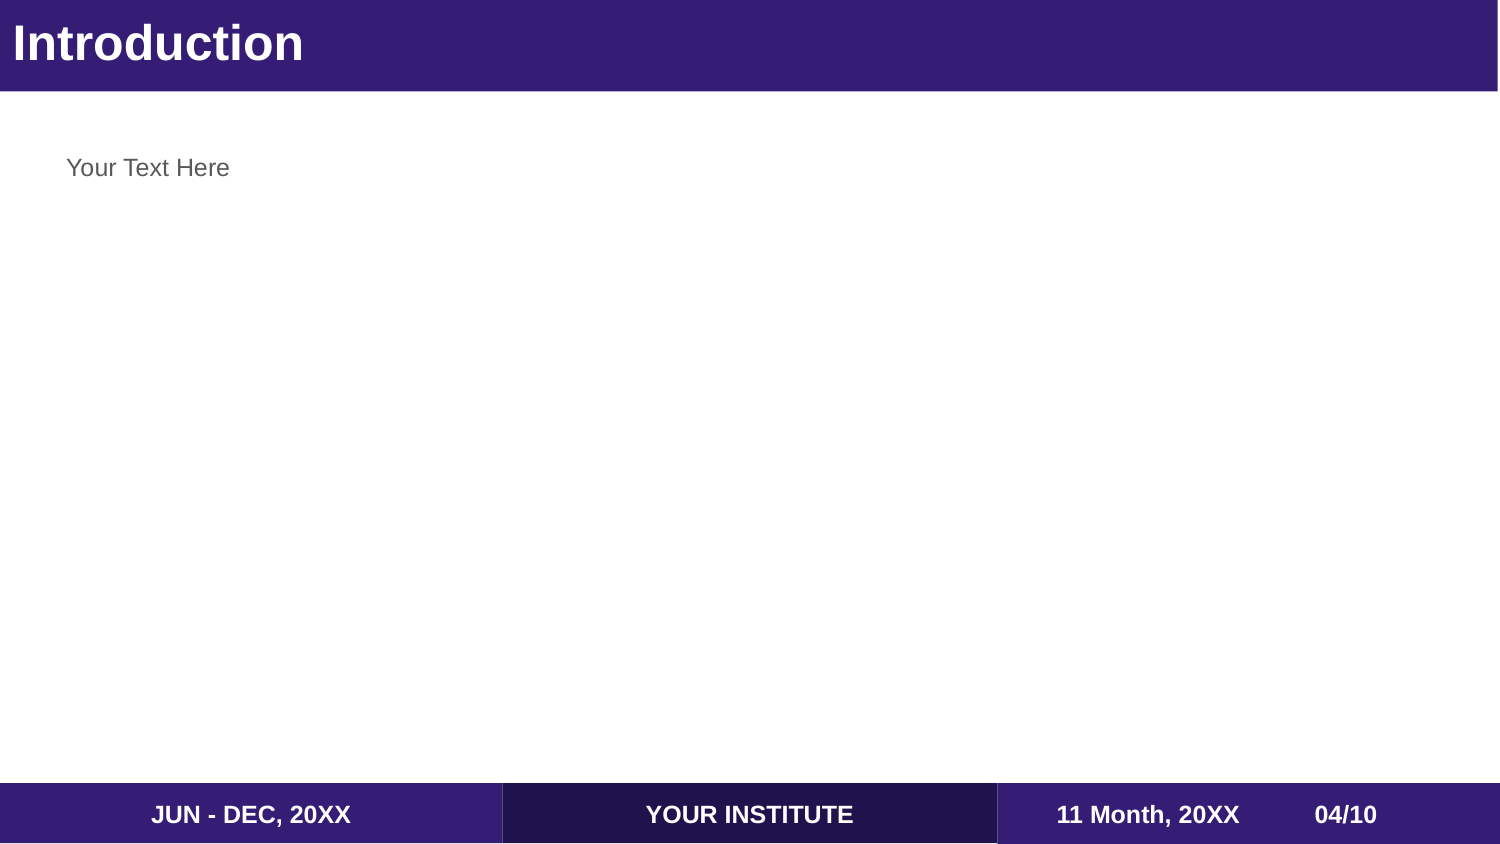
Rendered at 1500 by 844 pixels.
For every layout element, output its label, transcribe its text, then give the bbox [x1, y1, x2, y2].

text_box Introduction [0, 0, 1498, 92]
text_box 11 Month, 20XX 04/10 [997, 783, 1500, 844]
text_box YOUR INSTITUTE [502, 783, 997, 844]
list Your Text Here [51, 132, 1449, 740]
text_box JUN - DEC, 20XX [0, 783, 502, 844]
